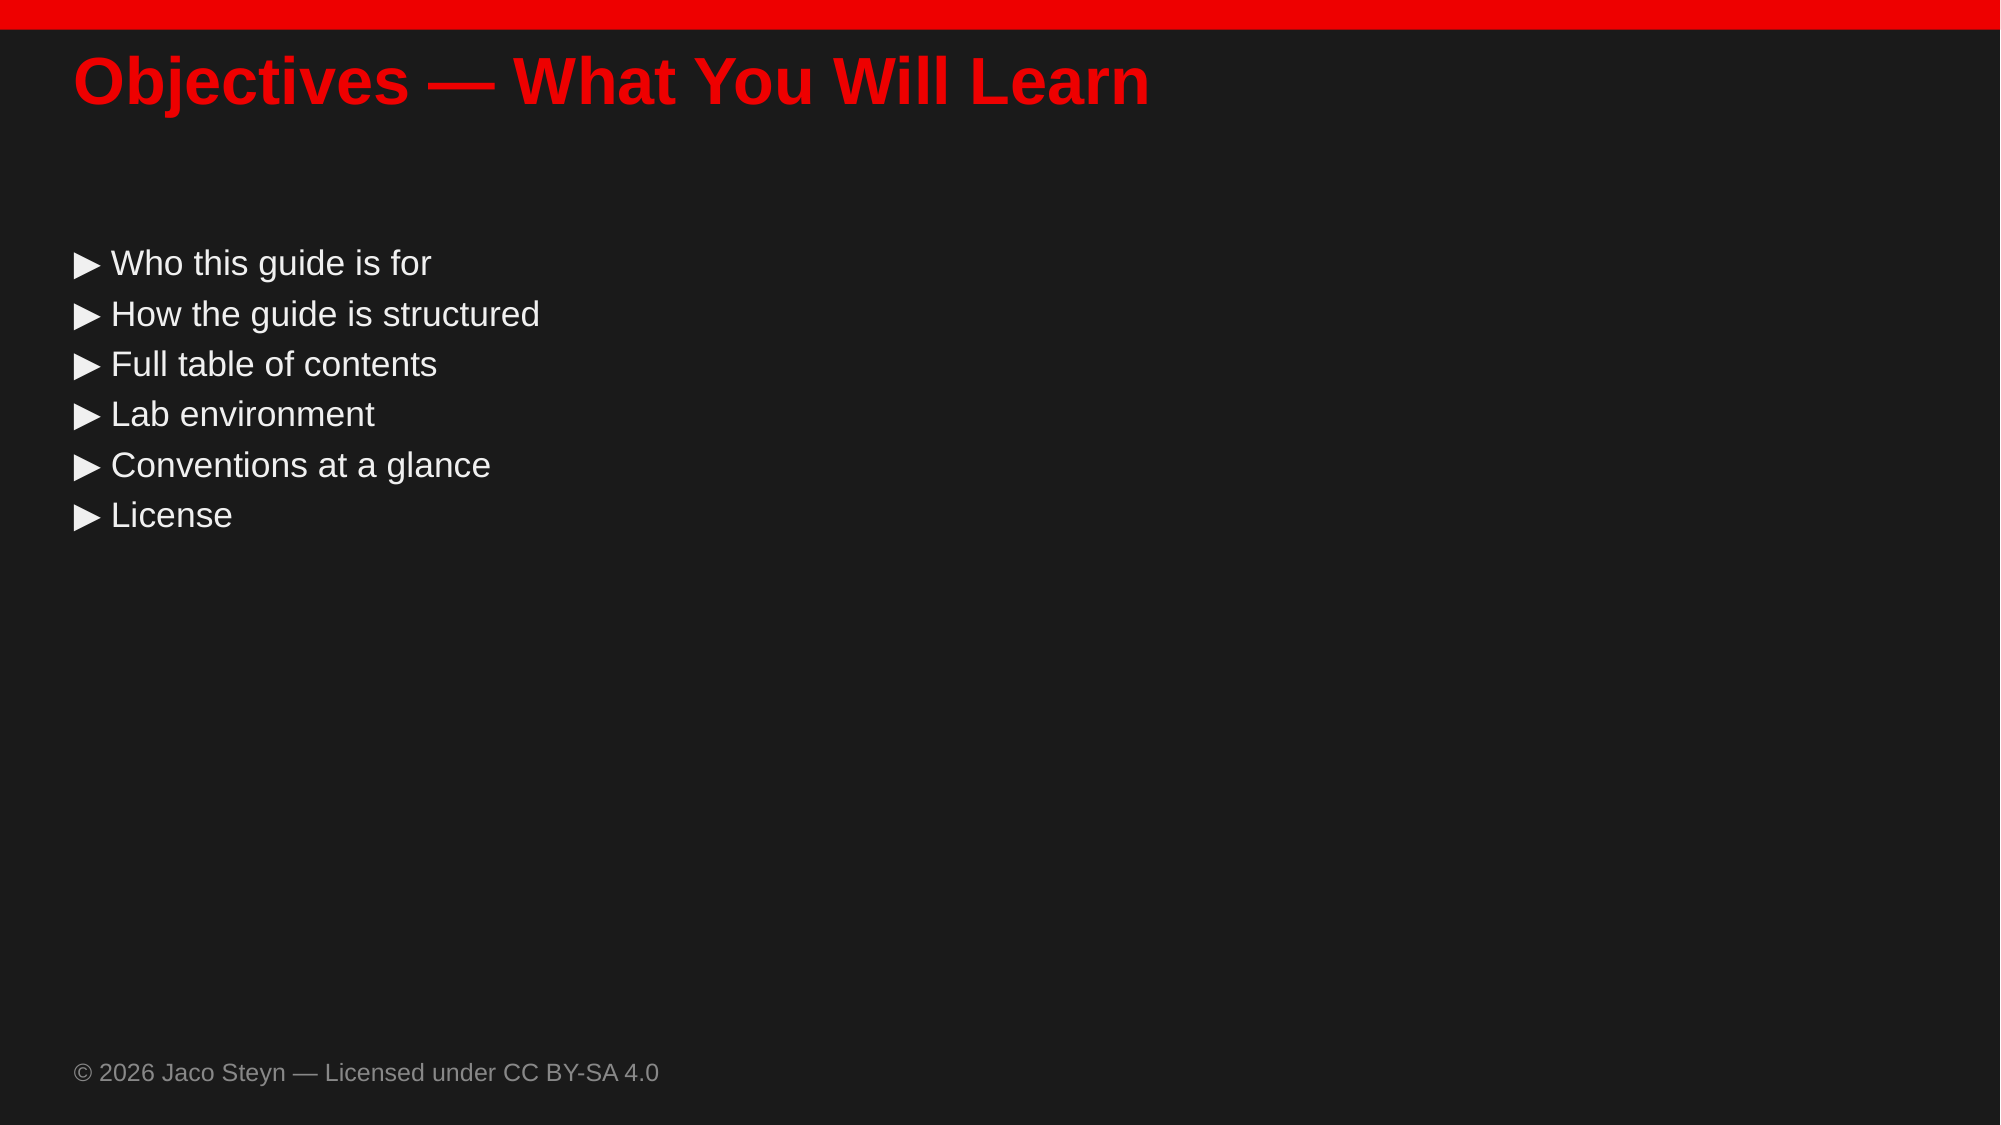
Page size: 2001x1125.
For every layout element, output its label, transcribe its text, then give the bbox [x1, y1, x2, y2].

text_box Objectives — What You Will Learn [59, 36, 1942, 208]
text_box ▶ Who this guide is for ▶ How the guide is structured ▶ Full table of contents ▶ Lab environment ▶ Conventions at a glance ▶ License [59, 236, 1942, 1037]
text_box © 2026 Jaco Steyn — Licensed under CC BY-SA 4.0 [59, 1051, 1942, 1093]
text_box [0, 0, 2001, 30]
